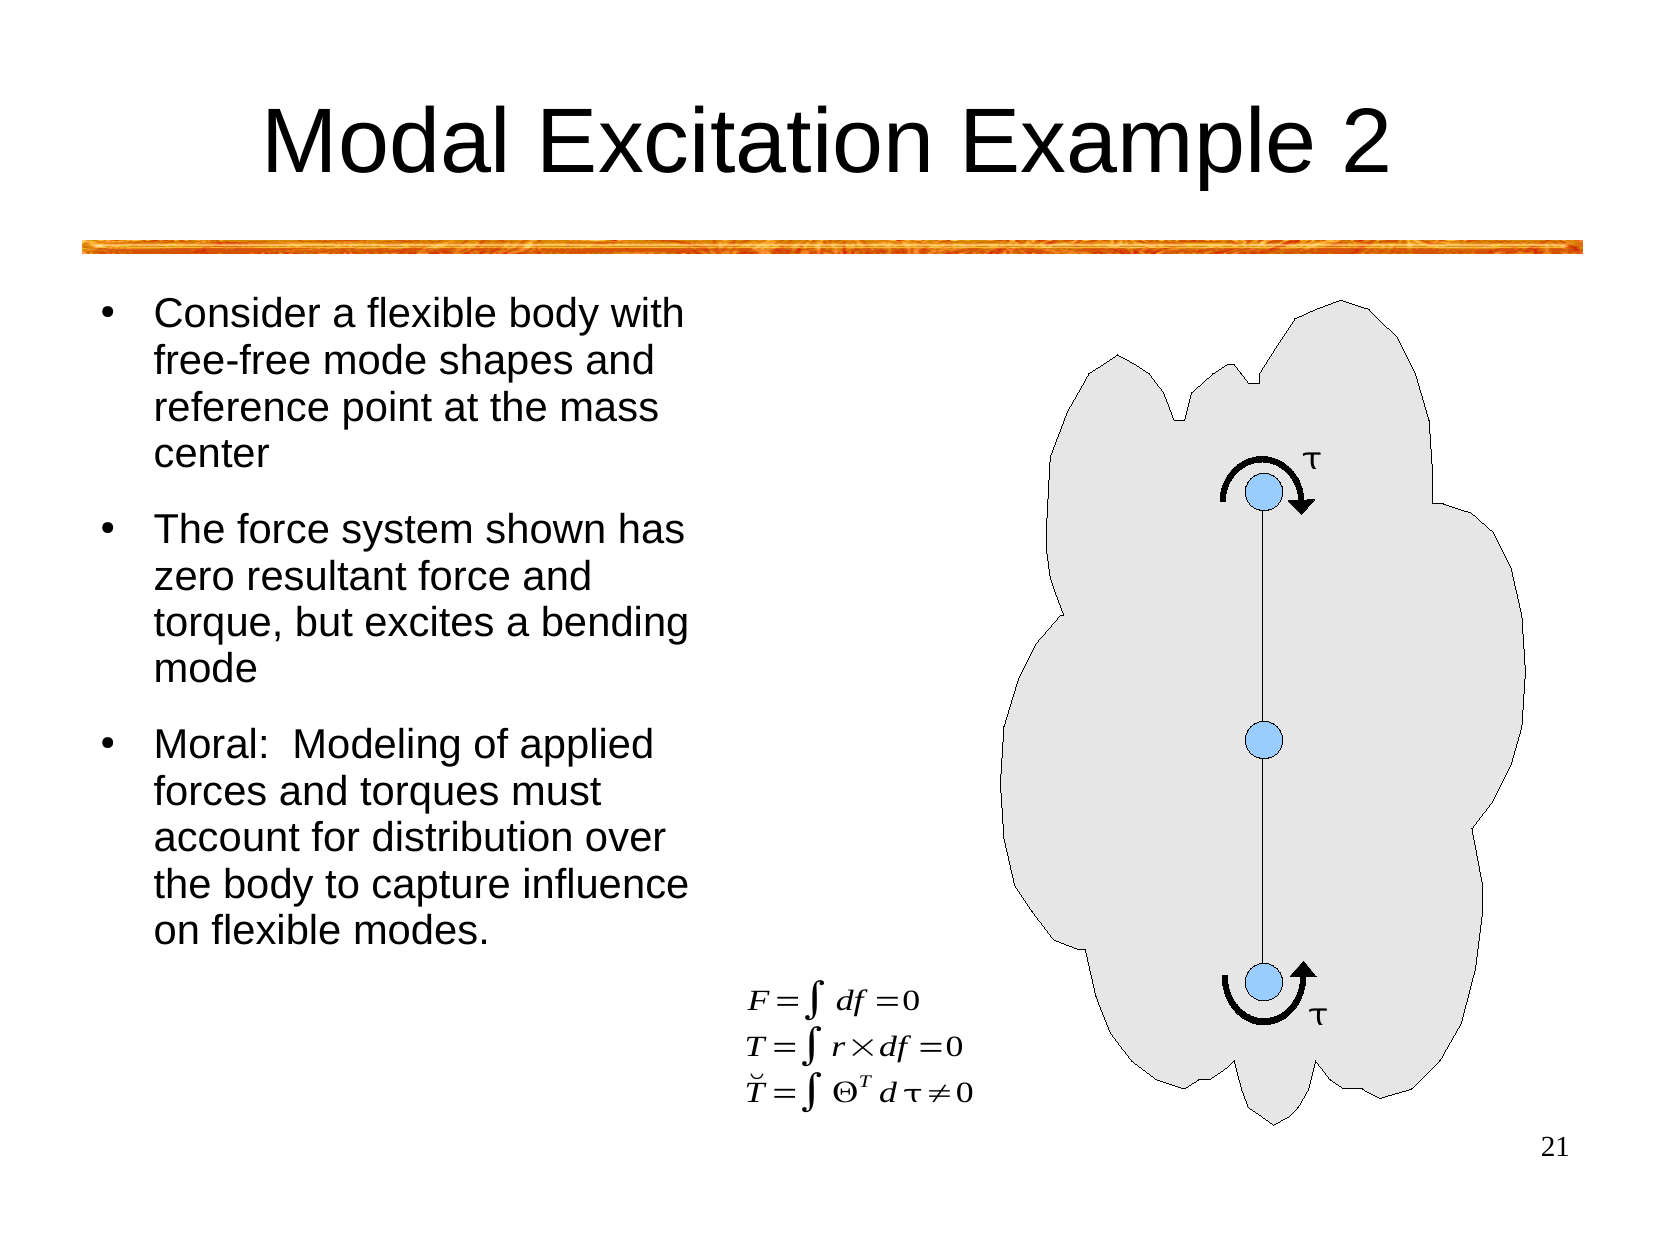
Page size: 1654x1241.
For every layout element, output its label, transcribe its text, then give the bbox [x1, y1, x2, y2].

text_box [1000, 300, 1526, 1126]
chart [1302, 990, 1337, 1037]
list Consider a flexible body with free-free mode shapes and reference point at the mass center The force system shown has zero resultant force and torque, but excites a bending mode Moral: Modeling of applied forces and torques must account for distribution over the body to capture influence on flexible modes. [82, 290, 713, 981]
chart [738, 978, 979, 1115]
picture [82, 240, 1583, 254]
title Modal Excitation Example 2 [84, 58, 1573, 224]
chart [1296, 434, 1331, 481]
